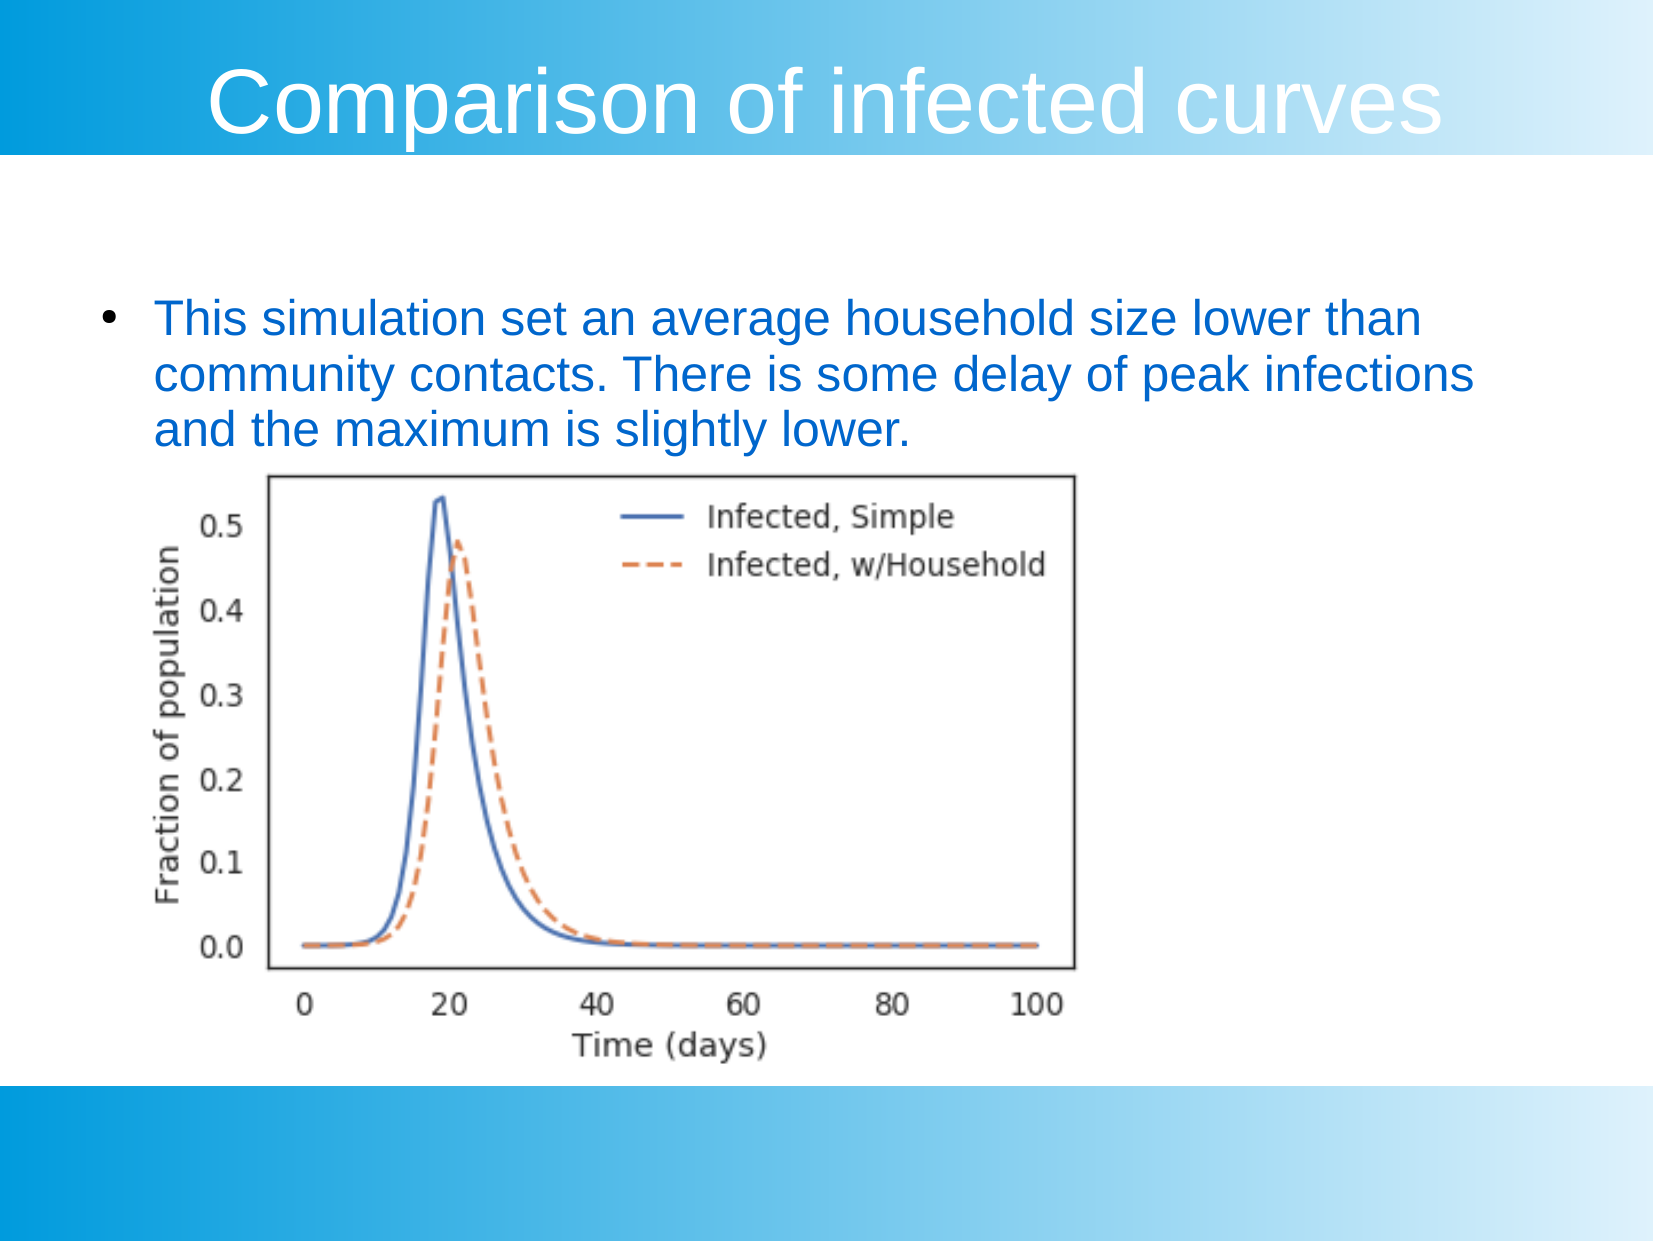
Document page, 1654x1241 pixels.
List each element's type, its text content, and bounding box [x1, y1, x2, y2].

title Comparison of infected curves [82, 49, 1571, 155]
picture [140, 460, 1090, 1081]
list This simulation set an average household size lower than community contacts. There is some delay of peak infections and the maximum is slightly lower. [82, 290, 1571, 1010]
